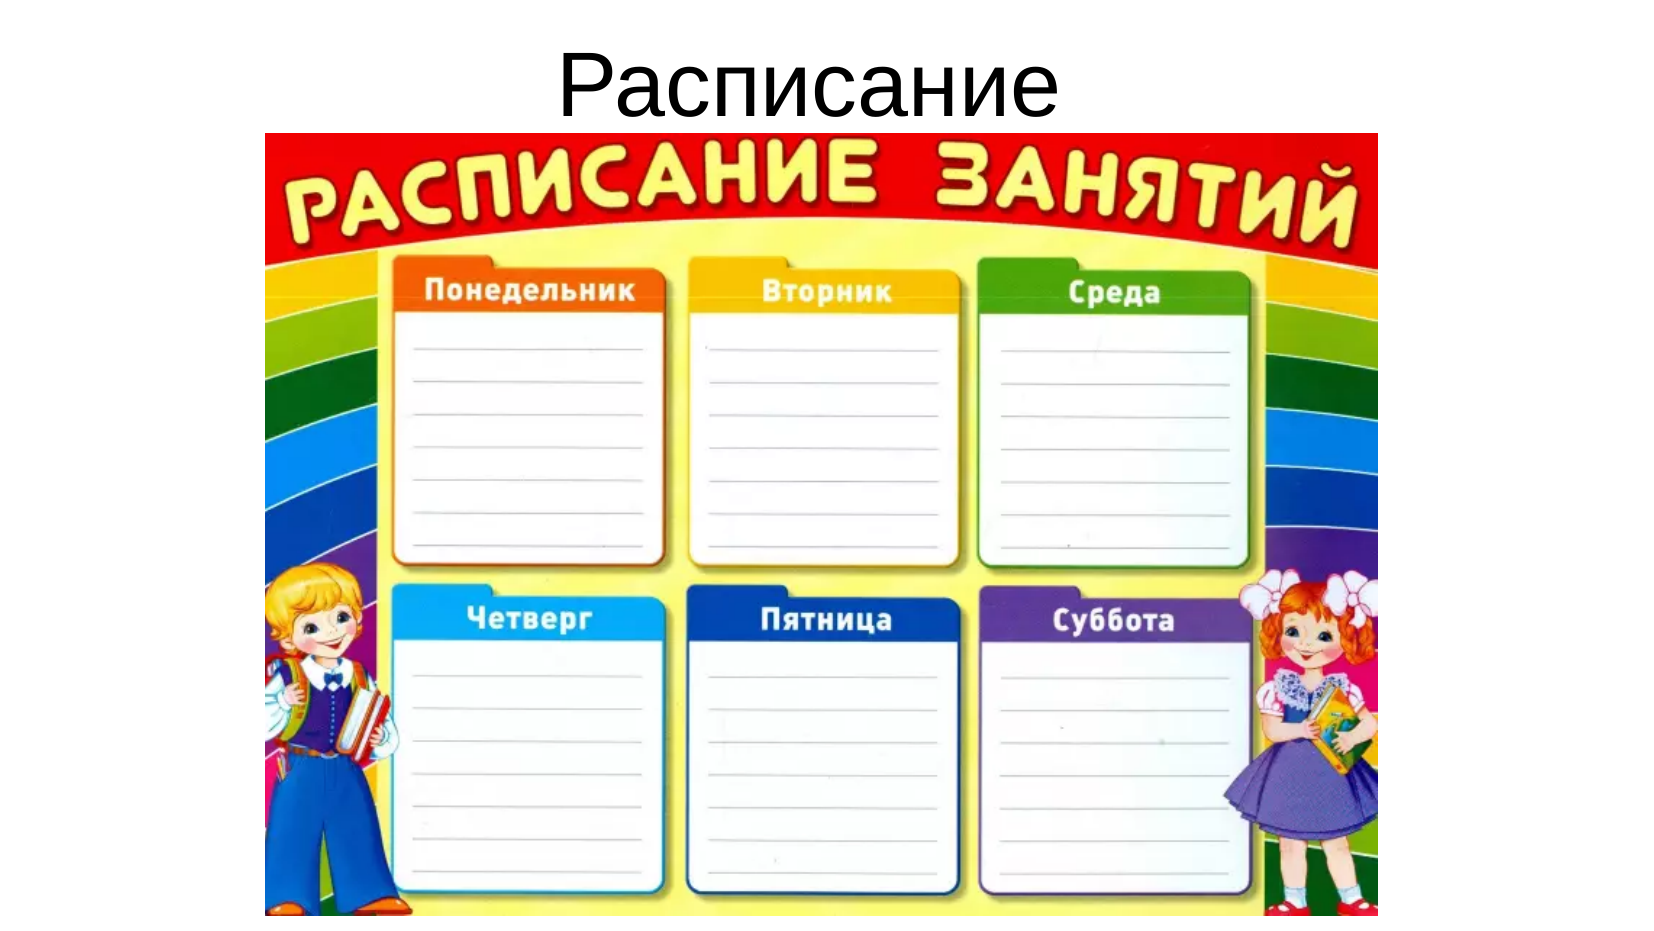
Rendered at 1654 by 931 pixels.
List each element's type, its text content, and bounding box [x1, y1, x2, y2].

picture [265, 133, 1378, 916]
title Расписание [82, 29, 1536, 141]
